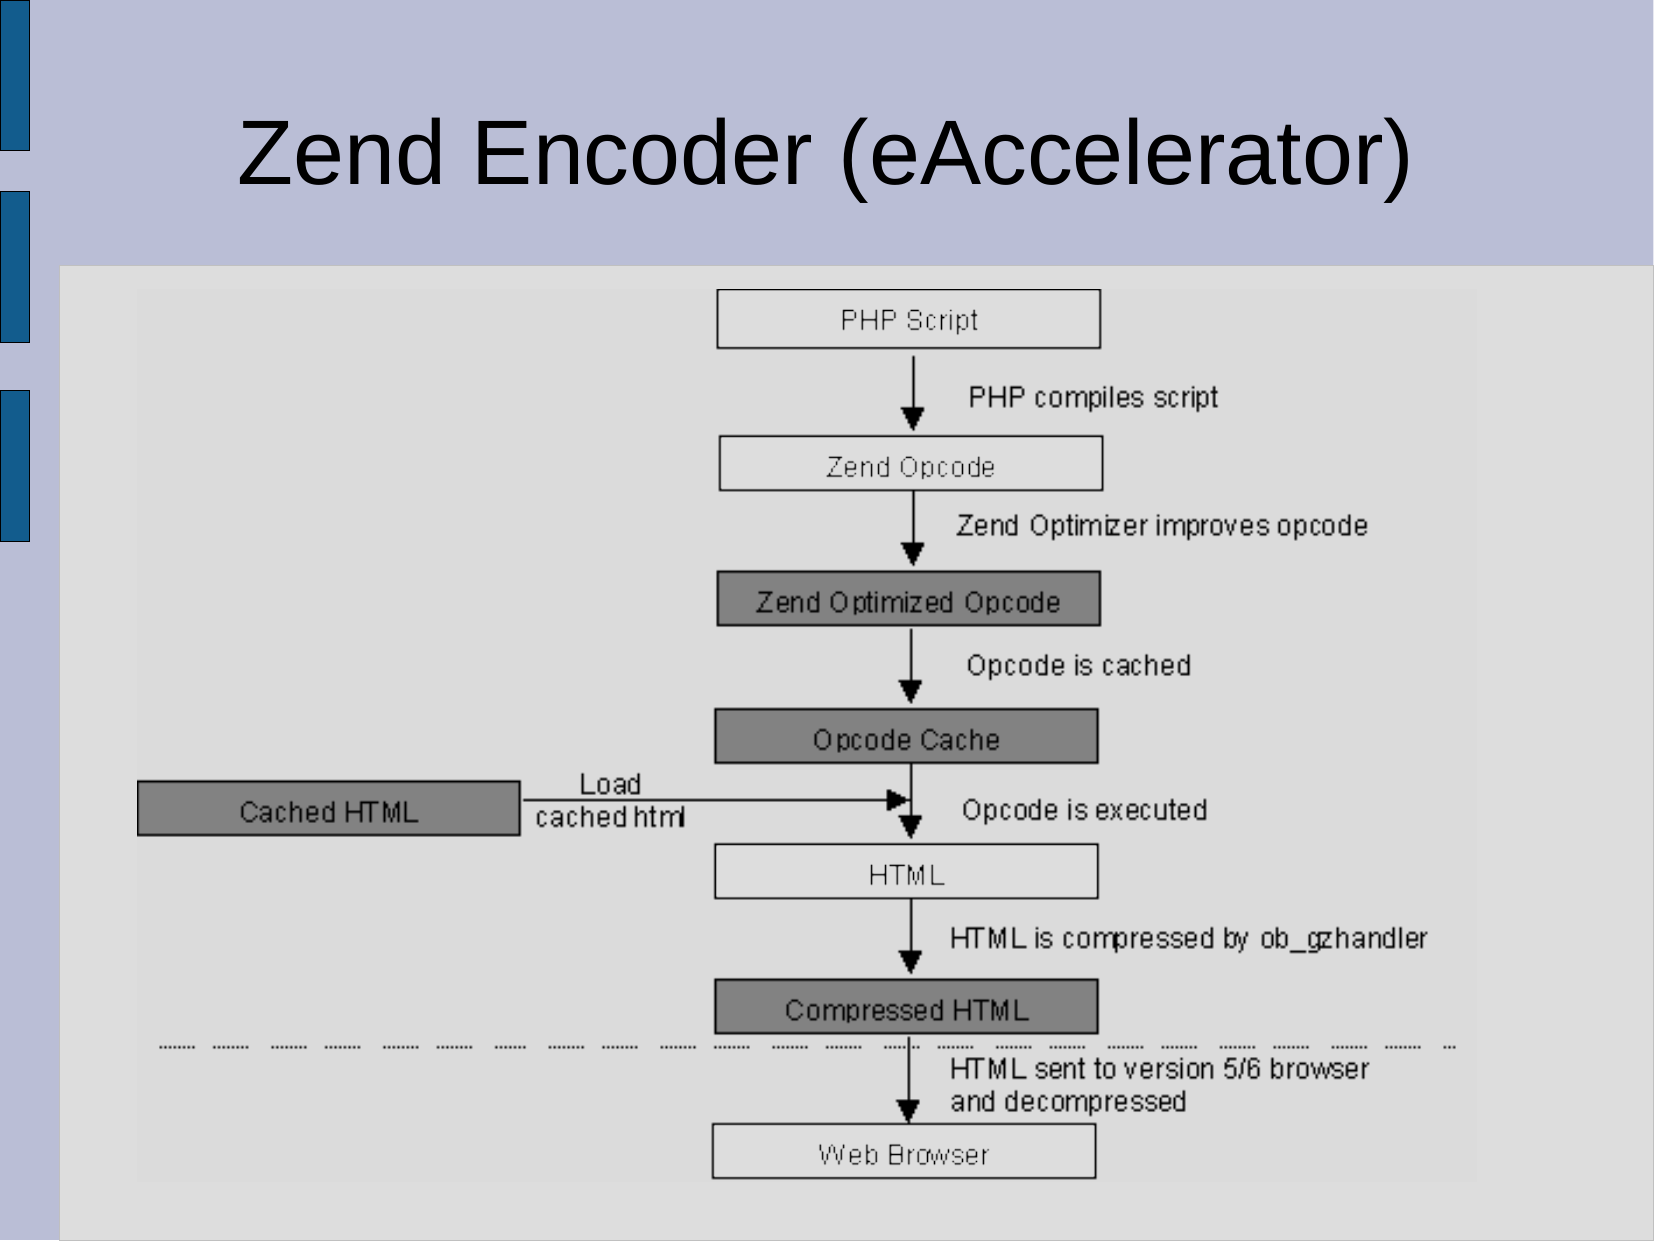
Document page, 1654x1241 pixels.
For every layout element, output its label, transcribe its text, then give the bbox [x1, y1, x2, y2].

picture [137, 289, 1477, 1182]
title Zend Encoder (eAccelerator) [82, 56, 1571, 250]
